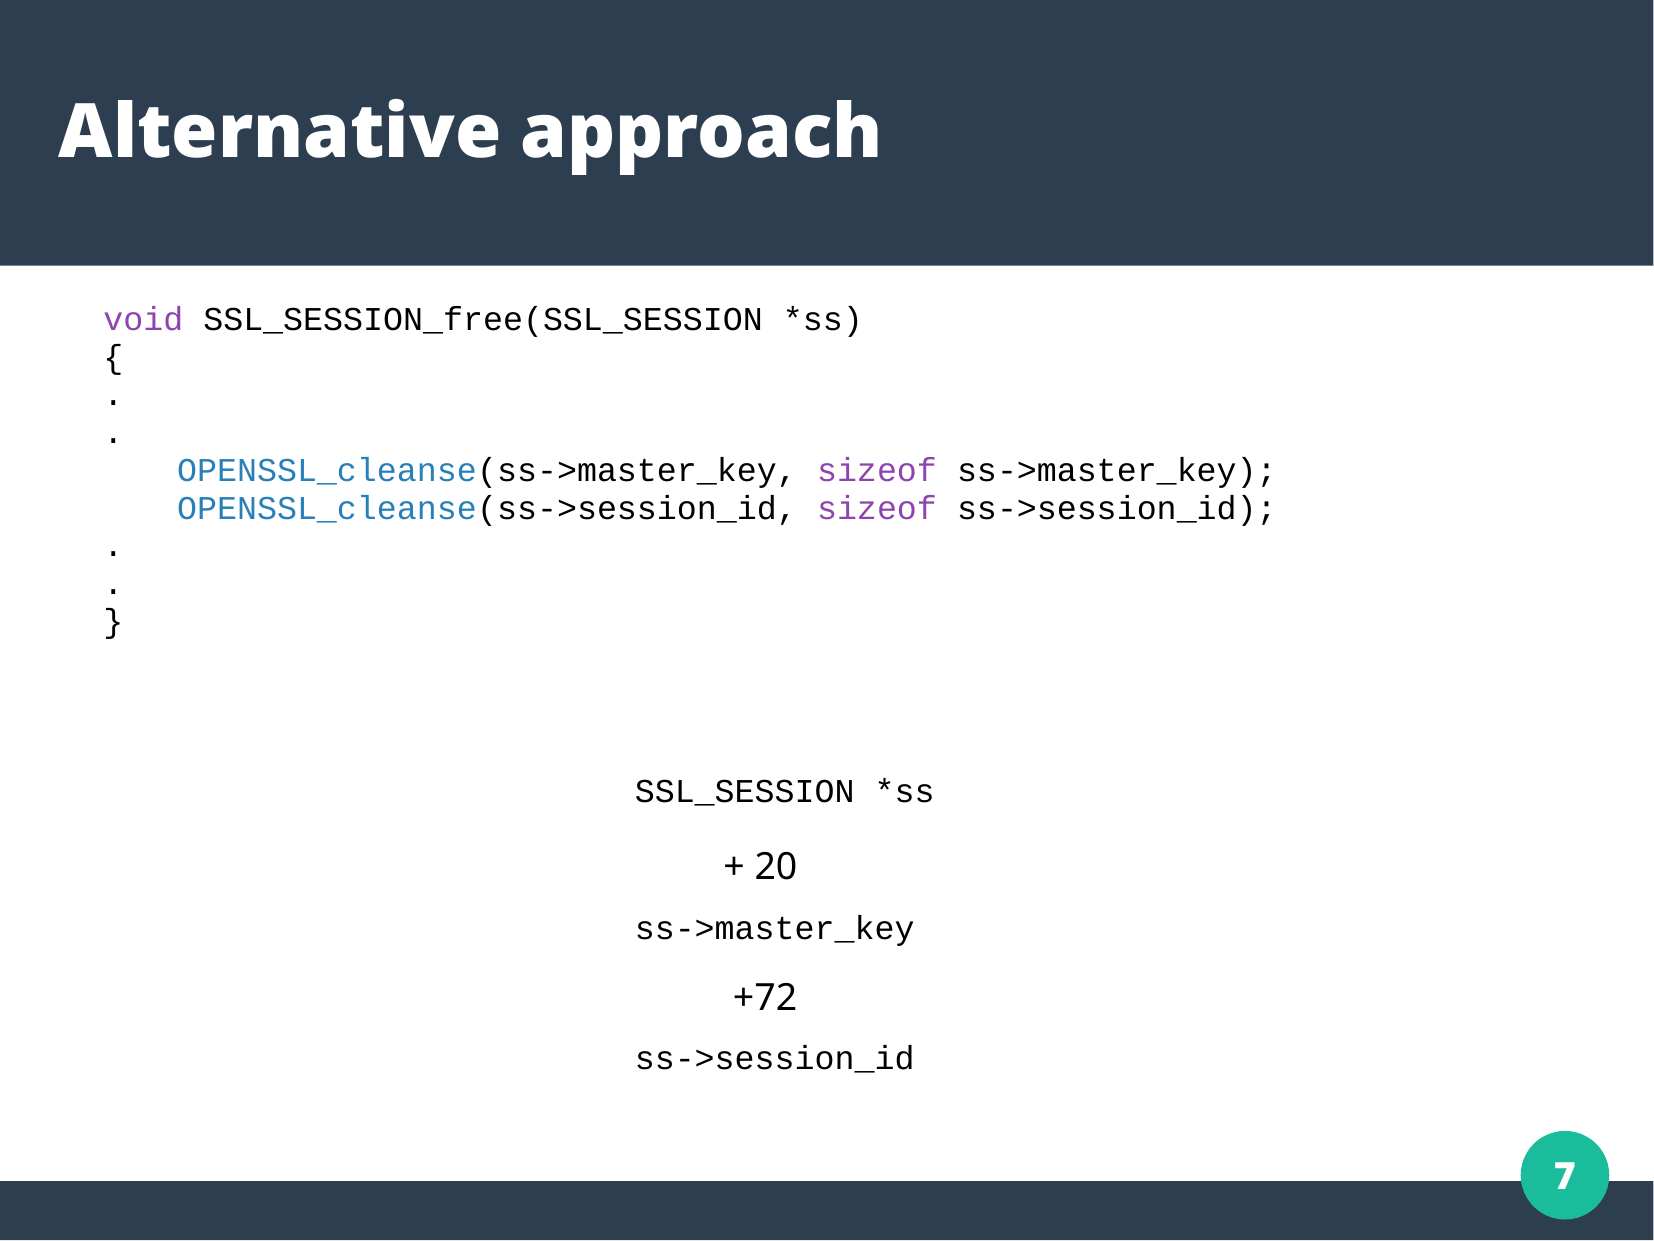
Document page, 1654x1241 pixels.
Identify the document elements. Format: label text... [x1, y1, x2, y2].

text_box + 20 [708, 832, 830, 898]
text_box SSL_SESSION *ss [620, 767, 975, 833]
title Alternative approach [59, 49, 1595, 207]
text_box +72 [718, 962, 827, 1028]
text_box ss->session_id [620, 1034, 930, 1093]
text_box ss->master_key [620, 904, 930, 963]
text_box void SSL_SESSION_free(SSL_SESSION *ss) { . . OPENSSL_cleanse(ss->master_key, sizeof ss->master_key); OPENSSL_cleanse(ss->session_id, sizeof ss->session_id); . . } [88, 295, 1506, 1118]
